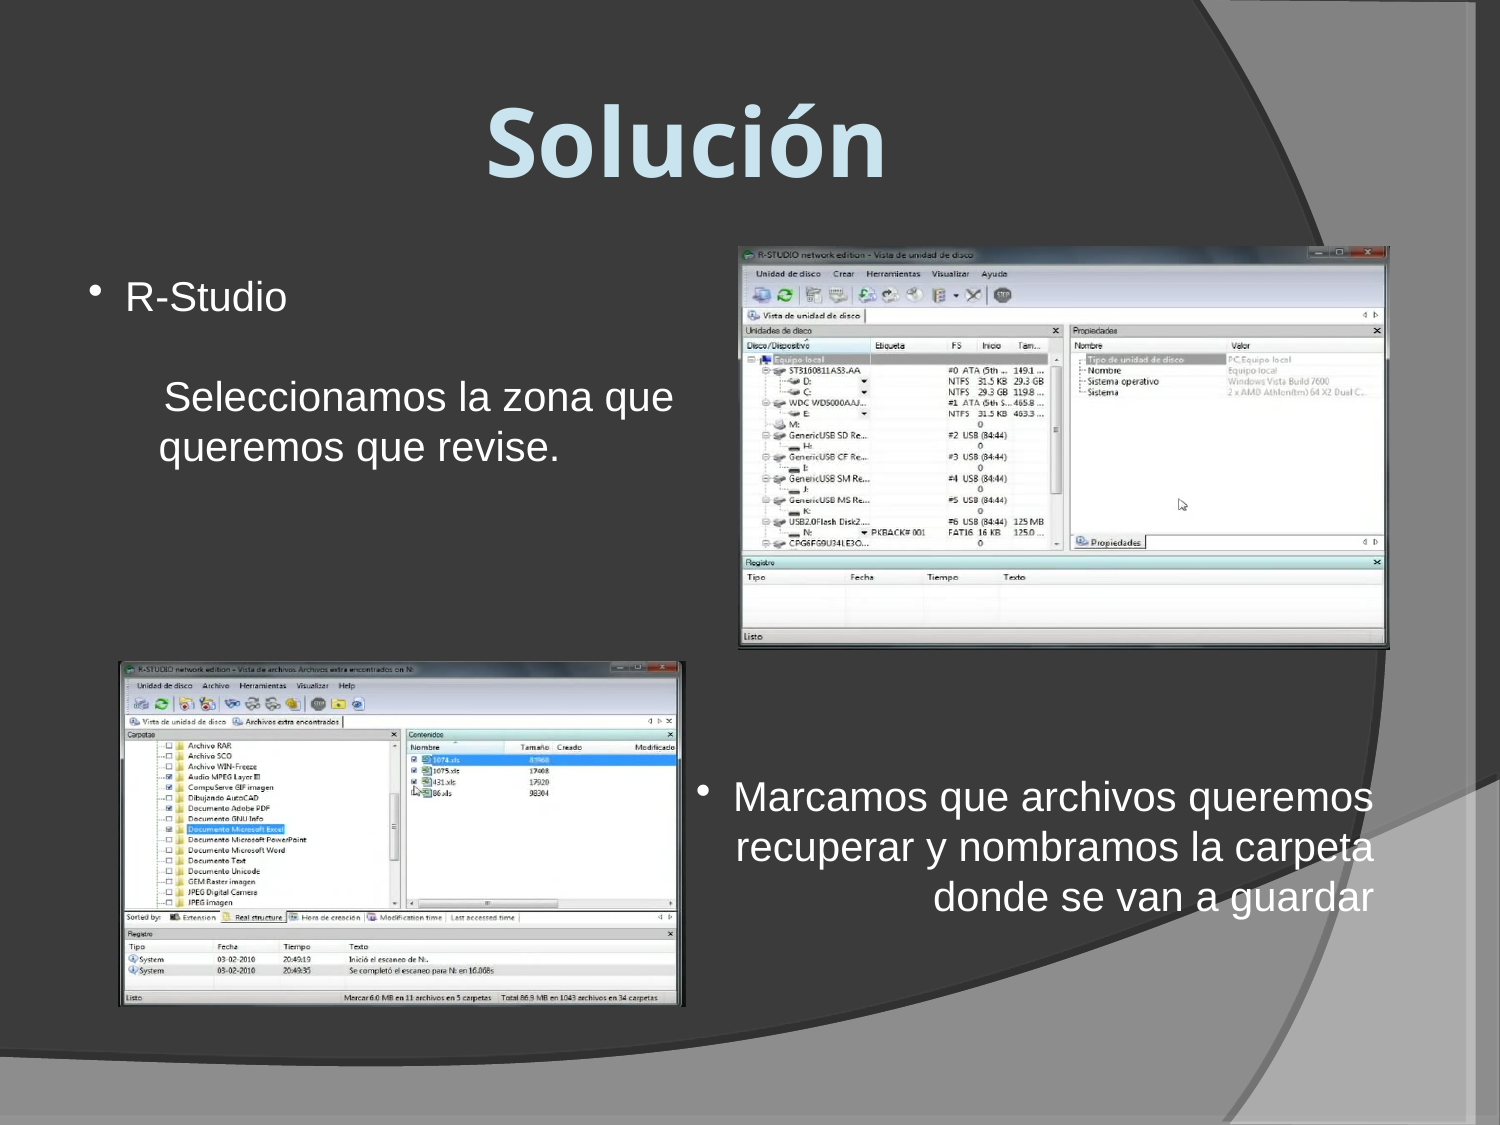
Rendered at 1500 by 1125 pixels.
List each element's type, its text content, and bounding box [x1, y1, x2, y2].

text_box Solución [74, 45, 1300, 233]
picture [118, 661, 686, 1007]
text_box R-Studio Seleccionamos la zona que queremos que revise. Marcamos que archivos queremos recuperar y nombramos la carpeta donde se van a guardar [74, 262, 1390, 1005]
picture [738, 246, 1390, 650]
